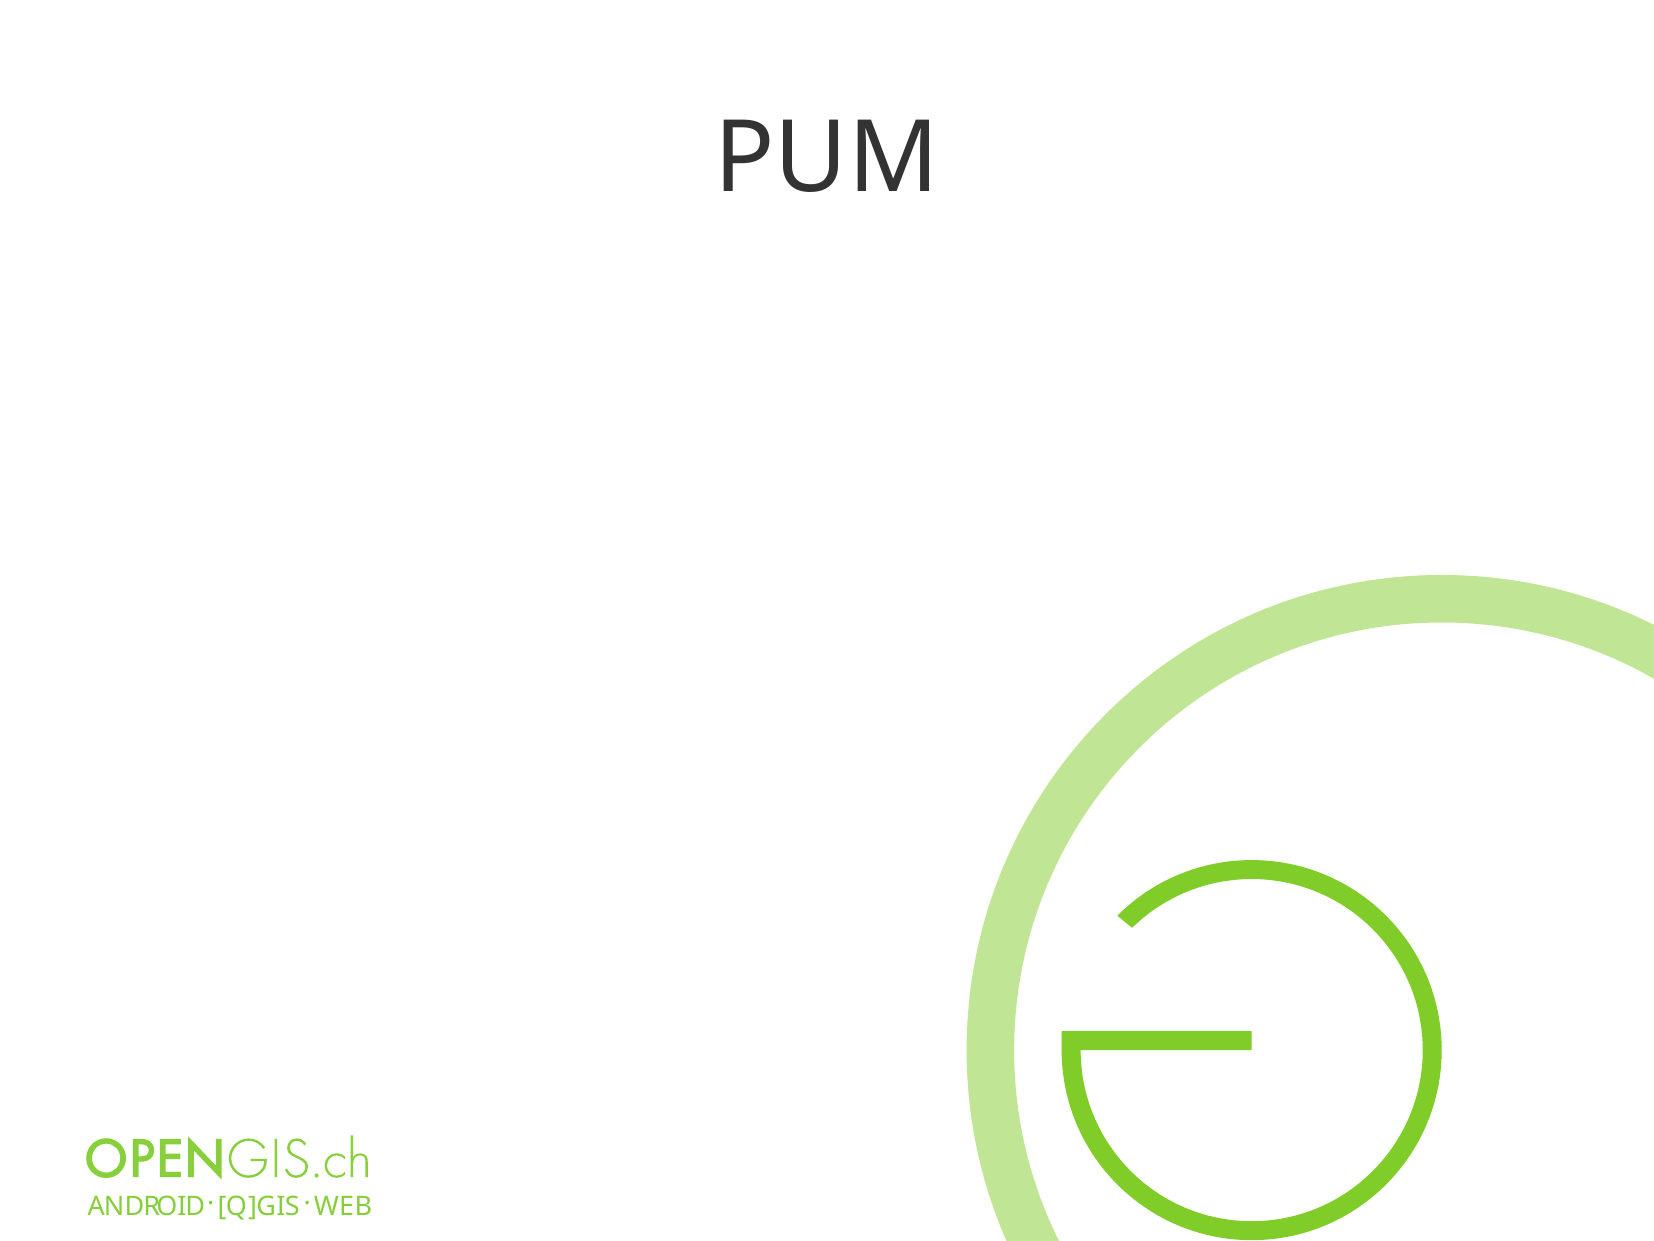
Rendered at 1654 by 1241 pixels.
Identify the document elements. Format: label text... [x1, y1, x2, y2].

title PUM [82, 49, 1571, 257]
